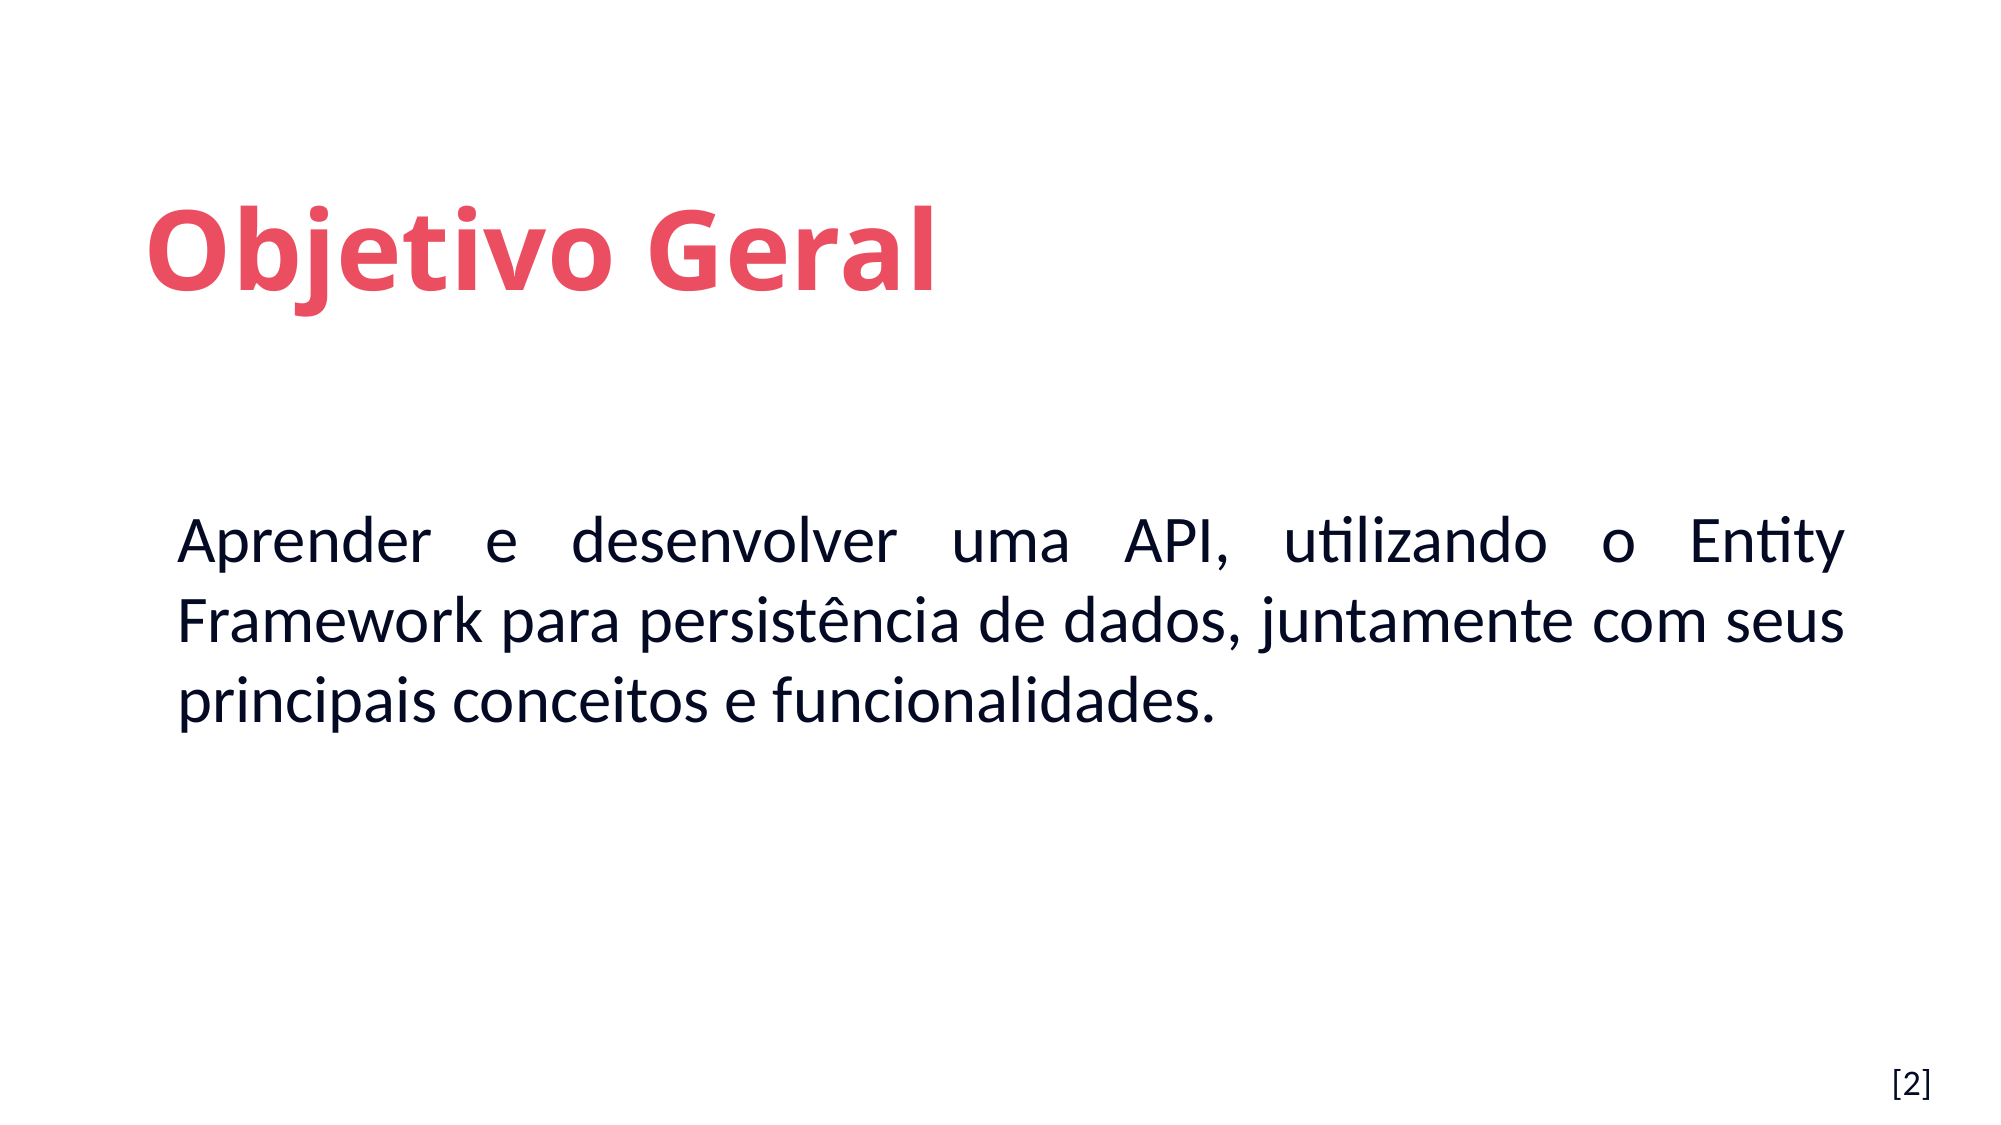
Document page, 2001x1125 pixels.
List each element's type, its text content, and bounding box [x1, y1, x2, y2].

text_box Objetivo Geral [123, 139, 1878, 324]
slide_number [2] [1871, 1038, 1992, 1125]
text_box Aprender e desenvolver uma API, utilizando o Entity Framework para persistência de dados, juntamente com seus principais conceitos e funcionalidades. [123, 406, 1878, 826]
